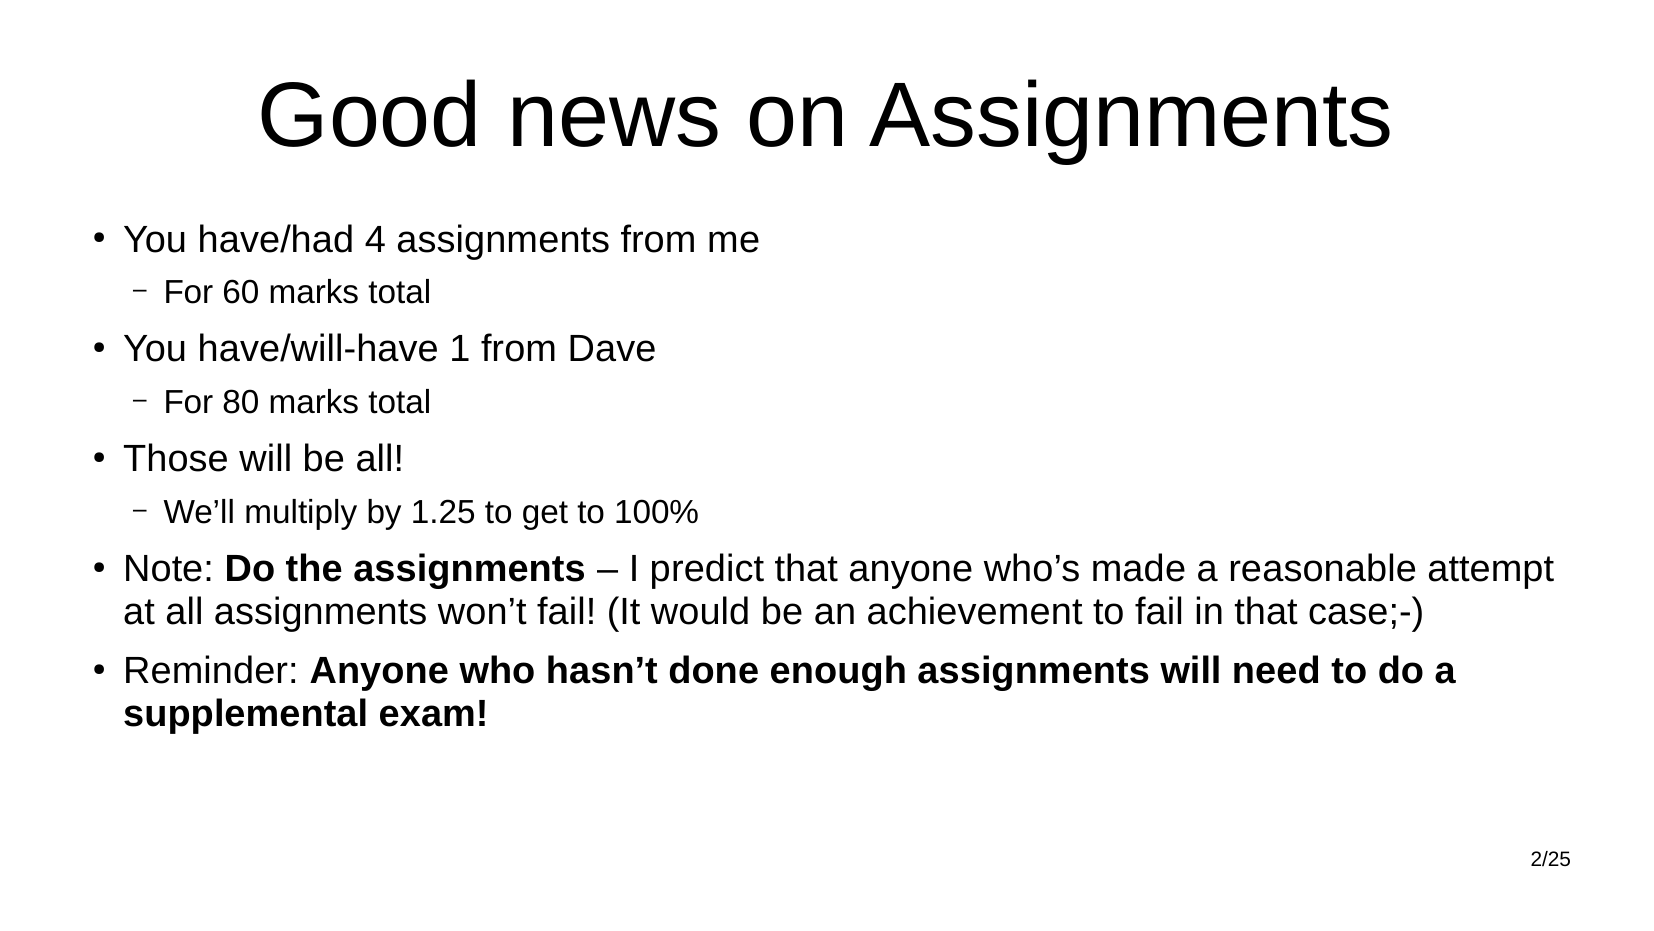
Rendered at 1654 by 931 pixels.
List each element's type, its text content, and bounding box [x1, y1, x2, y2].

title Good news on Assignments [82, 37, 1571, 193]
list You have/had 4 assignments from me For 60 marks total You have/will-have 1 from Dave For 80 marks total Those will be all! We’ll multiply by 1.25 to get to 100% Note: Do the assignments – I predict that anyone who’s made a reasonable attempt at all assignments won’t fail! (It would be an achievement to fail in that case;-) Reminder: Anyone who hasn’t done enough assignments will need to do a supplemental exam! [82, 217, 1571, 758]
